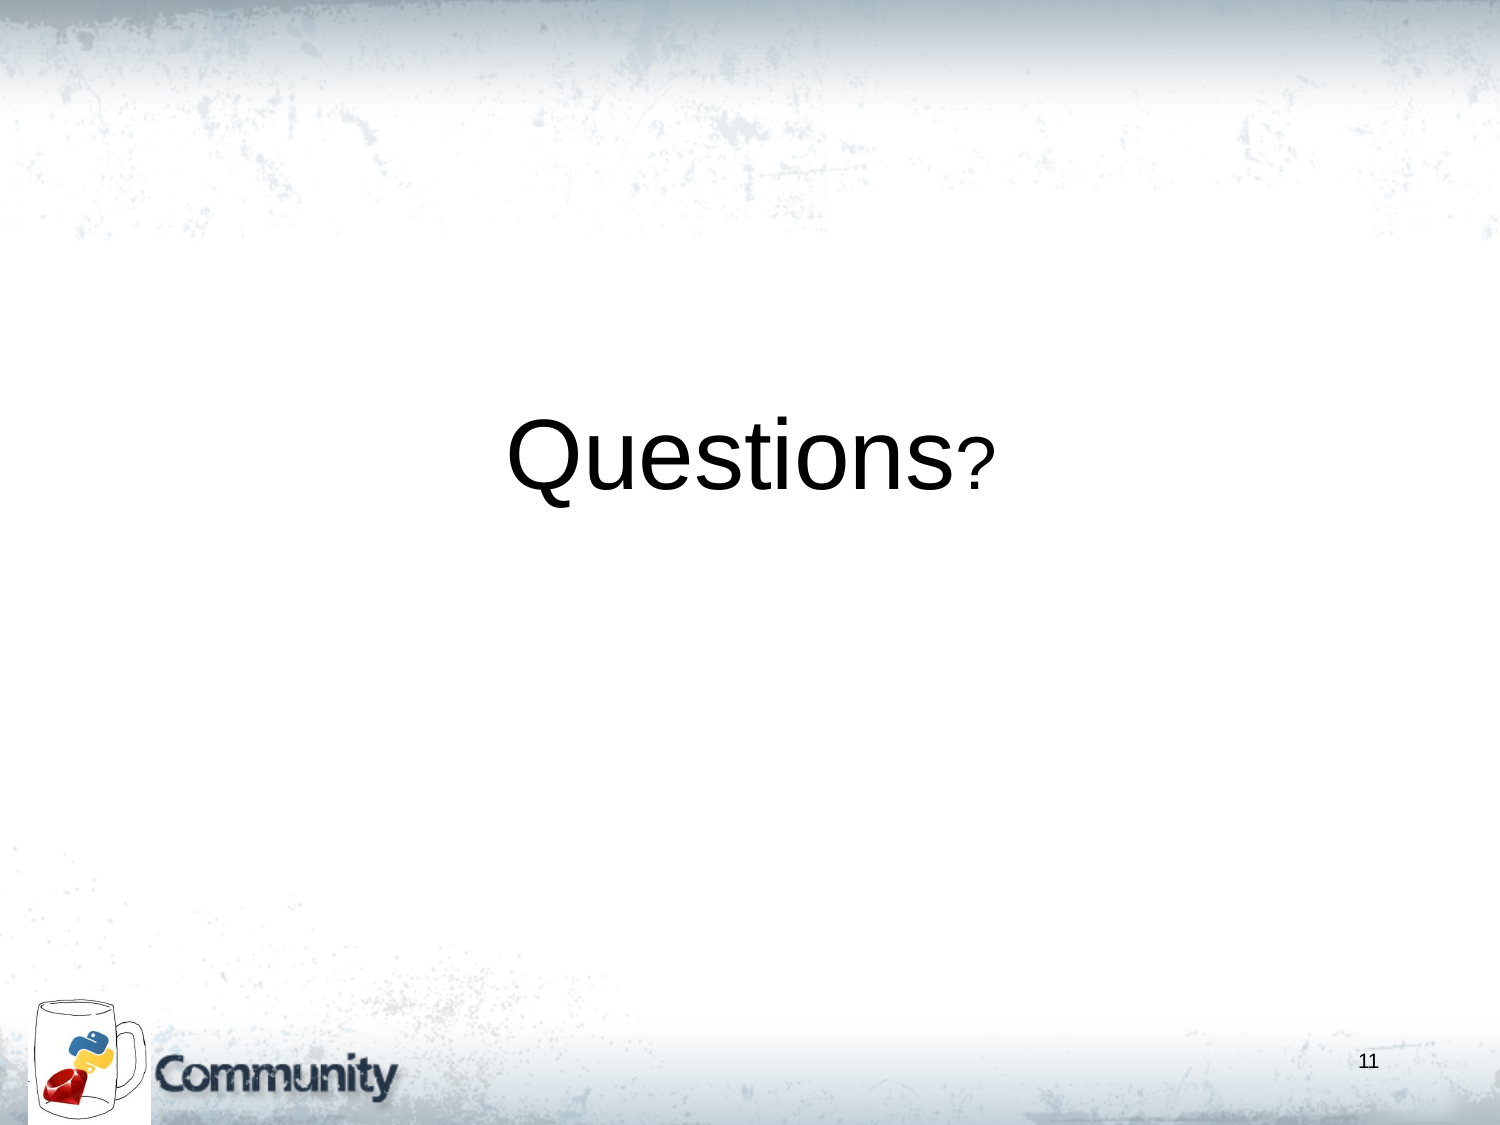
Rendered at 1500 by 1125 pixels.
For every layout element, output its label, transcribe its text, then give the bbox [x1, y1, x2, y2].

picture [0, 0, 1500, 1125]
text_box Questions? [490, 382, 1013, 518]
